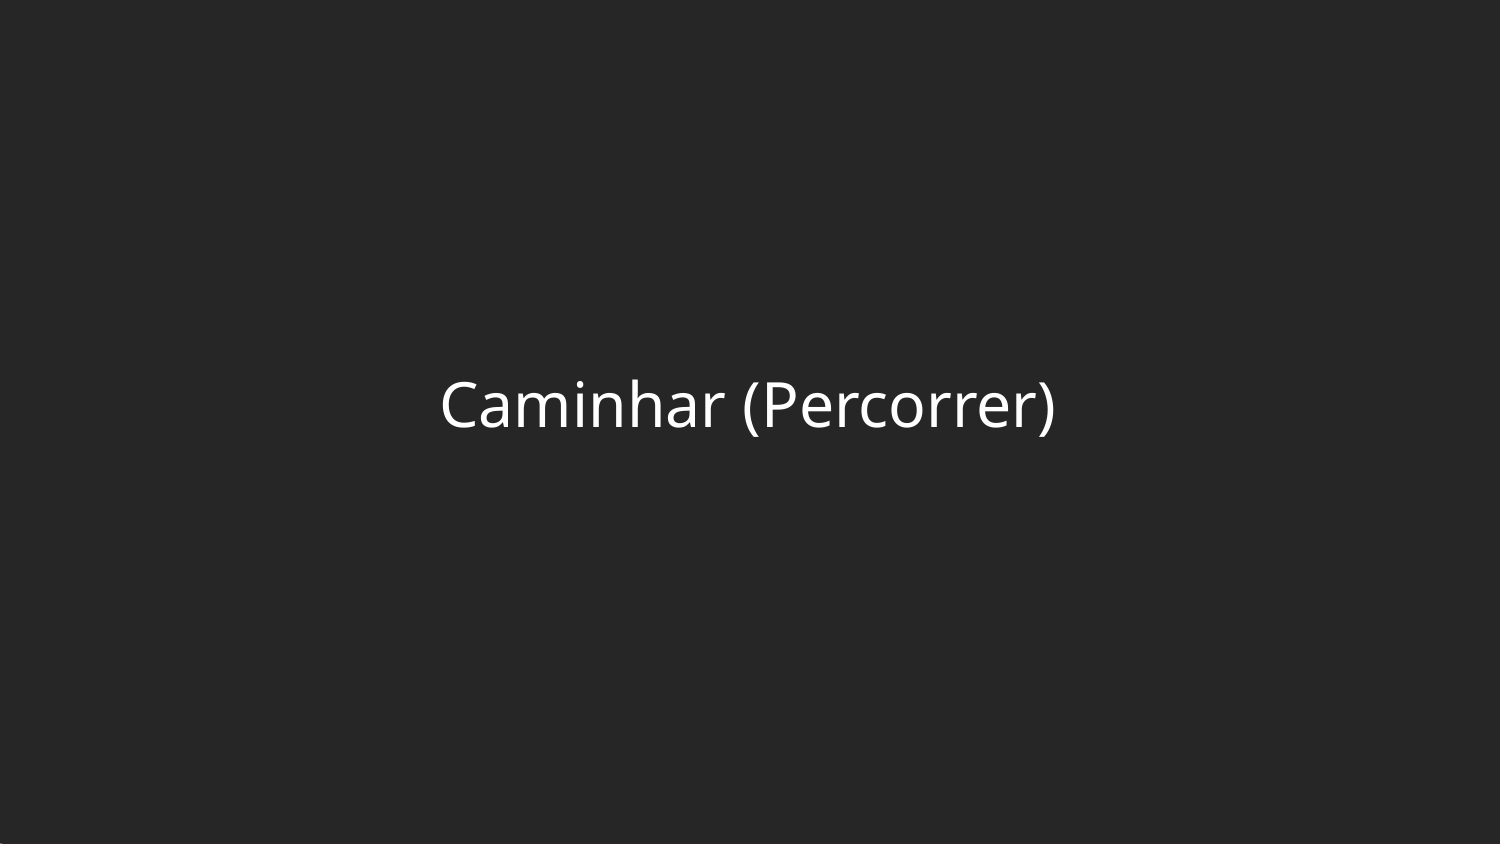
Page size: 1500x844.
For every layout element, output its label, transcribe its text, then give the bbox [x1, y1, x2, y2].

text_box [897, 398, 917, 423]
text_box [808, 397, 825, 407]
text_box [985, 397, 1002, 407]
text_box [0, 0, 1500, 844]
text_box [487, 411, 503, 423]
text_box [773, 395, 790, 405]
text_box Caminhar (Percorrer) [0, 338, 1497, 395]
text_box [674, 411, 690, 423]
